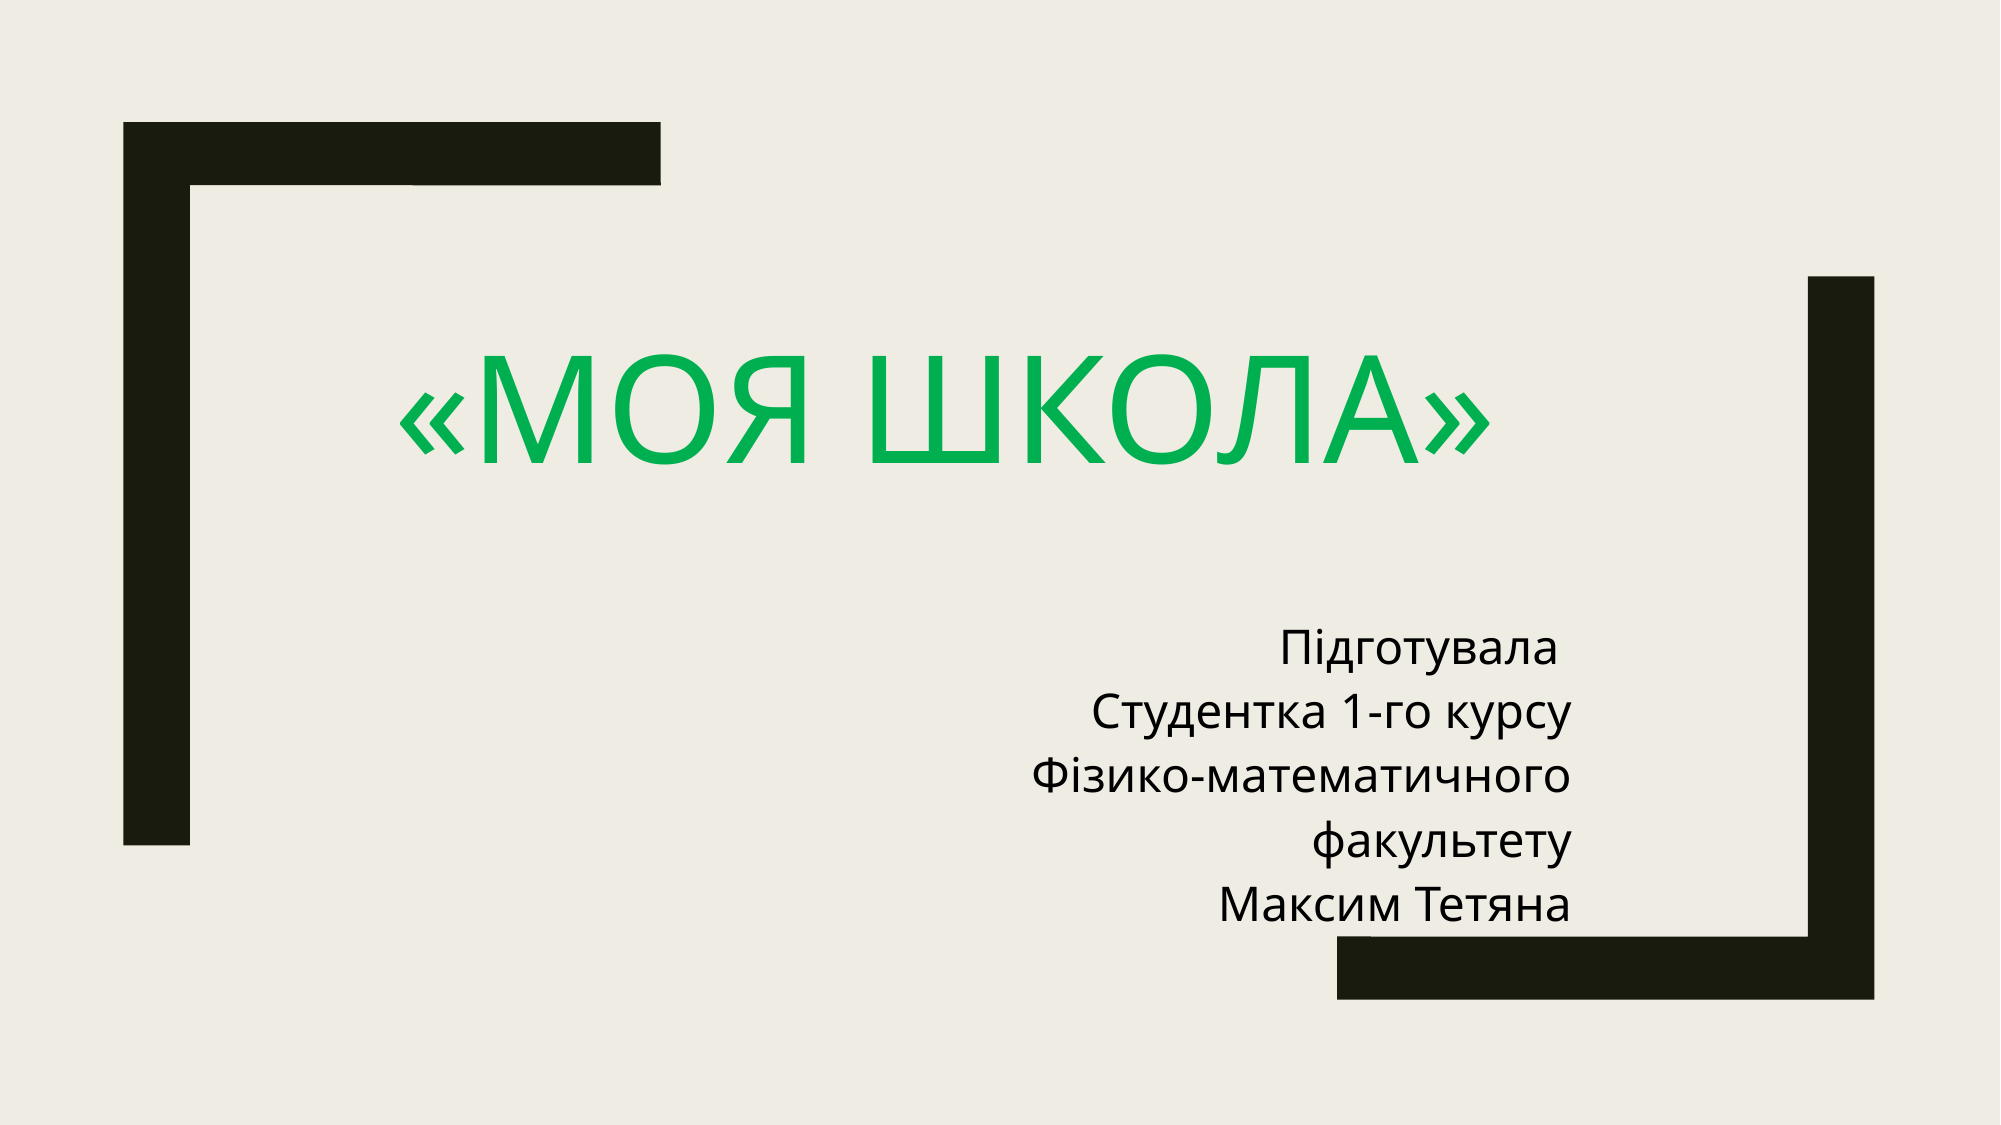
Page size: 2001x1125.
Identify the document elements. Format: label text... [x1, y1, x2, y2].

title «Моя школа» [329, 297, 1562, 504]
subtitle Підготувала Студентка 1-го курсу Фізико-математичного факультету Максим Тетяна [1016, 602, 1797, 923]
